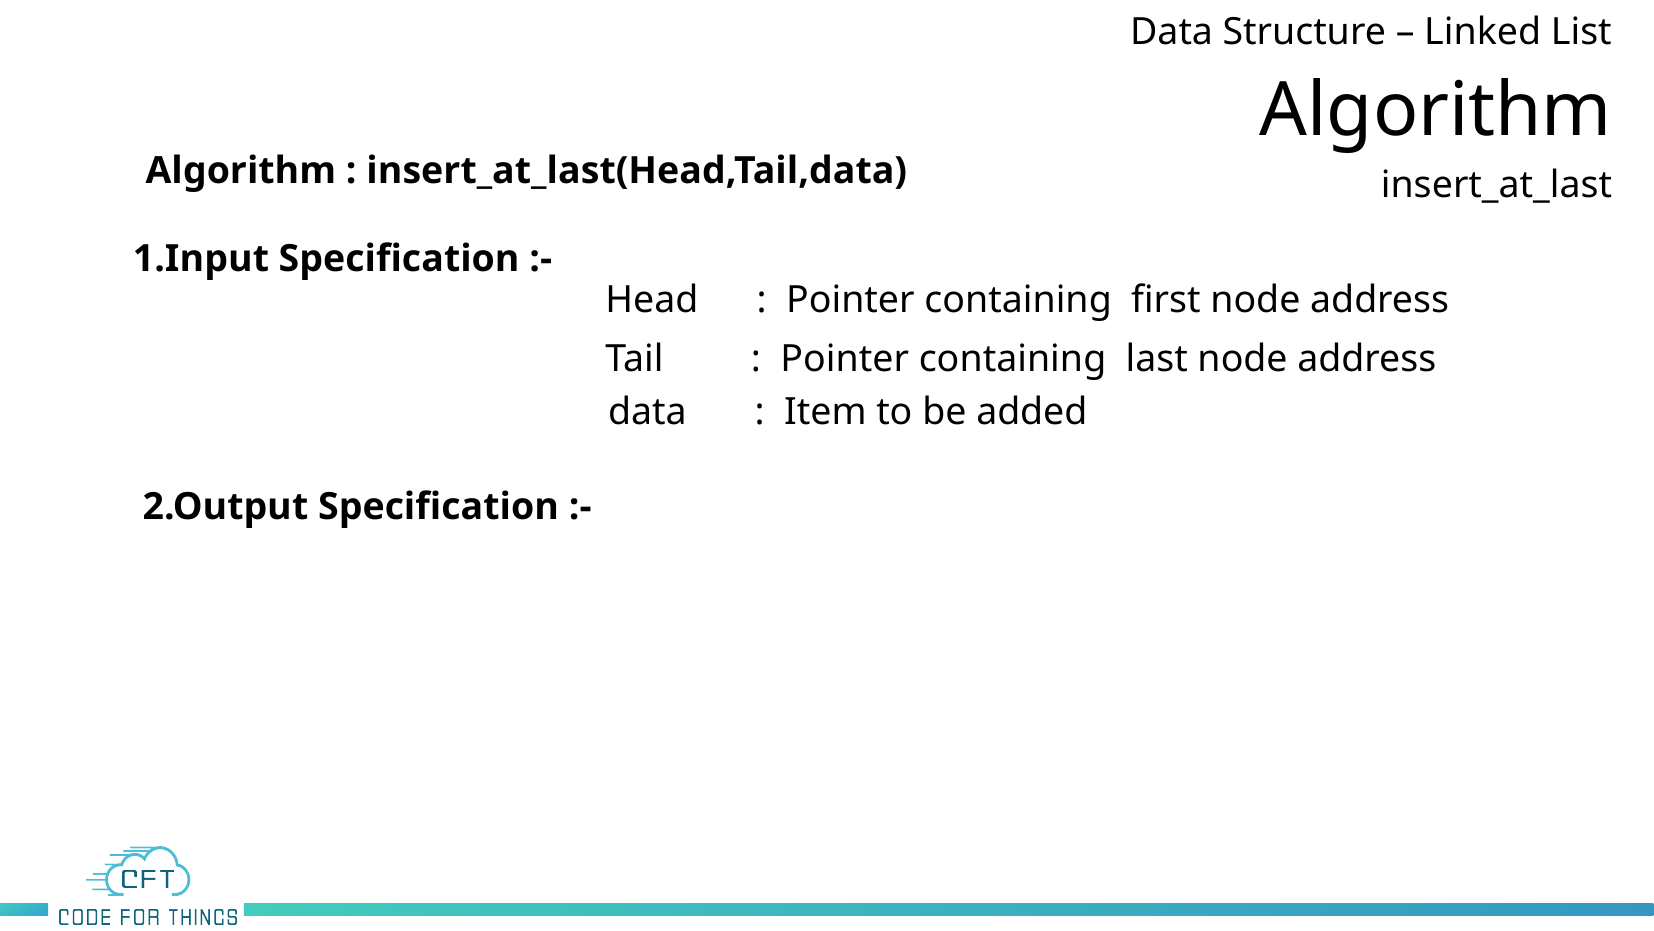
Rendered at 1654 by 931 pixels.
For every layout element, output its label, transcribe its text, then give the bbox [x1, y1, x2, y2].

text_box 2.Output Specification :- [118, 472, 827, 590]
text_box data : Item to be added [593, 390, 1300, 479]
text_box Algorithm : insert_at_last(Head,Tail,data) [130, 136, 1033, 203]
picture [59, 846, 237, 925]
text_box Head : Pointer containing first node address [590, 264, 1637, 323]
text_box 1.Input Specification :- [118, 224, 662, 292]
title Data Structure – Linked List Algorithm insert_at_last [1093, 0, 1613, 216]
text_box Tail : Pointer containing last node address [590, 323, 1637, 390]
